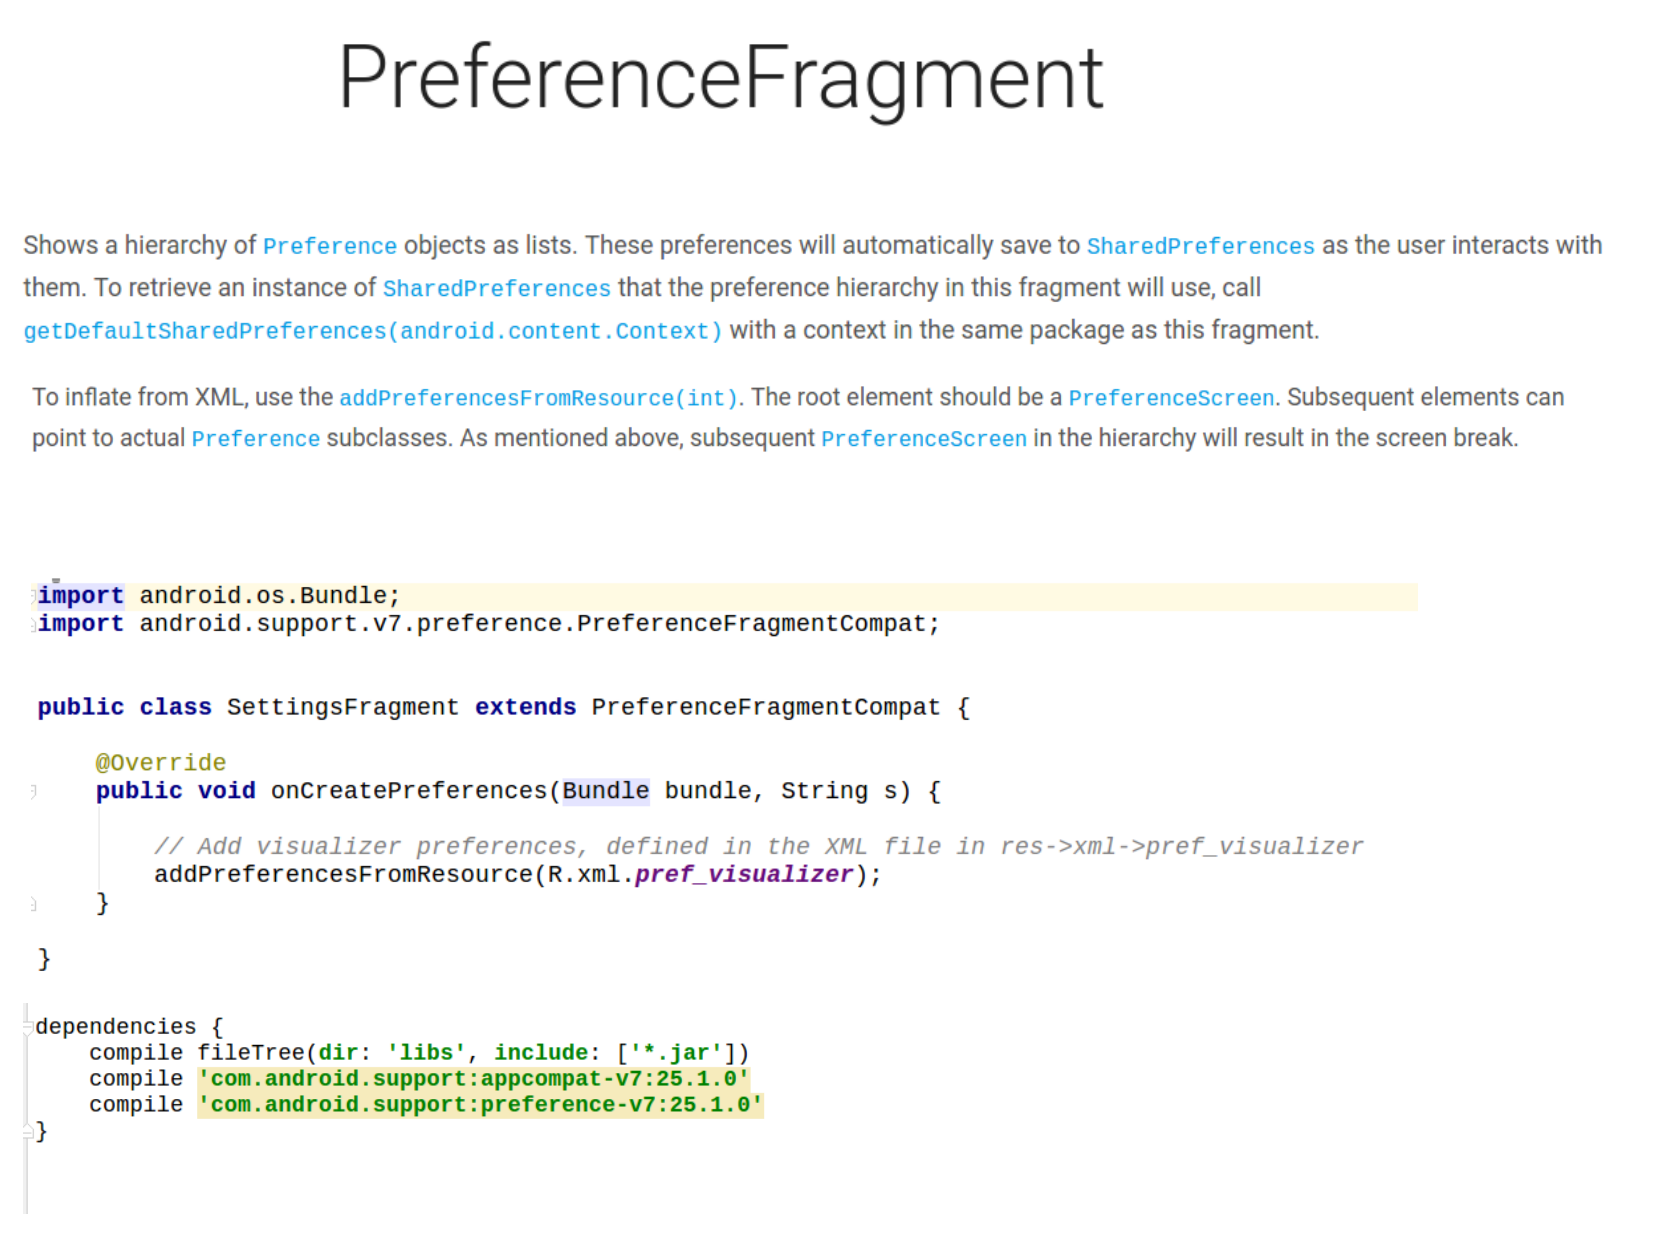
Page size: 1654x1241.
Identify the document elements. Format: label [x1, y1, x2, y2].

picture [23, 578, 1418, 1214]
picture [0, 206, 1654, 367]
picture [318, 32, 1299, 142]
picture [11, 377, 1654, 464]
